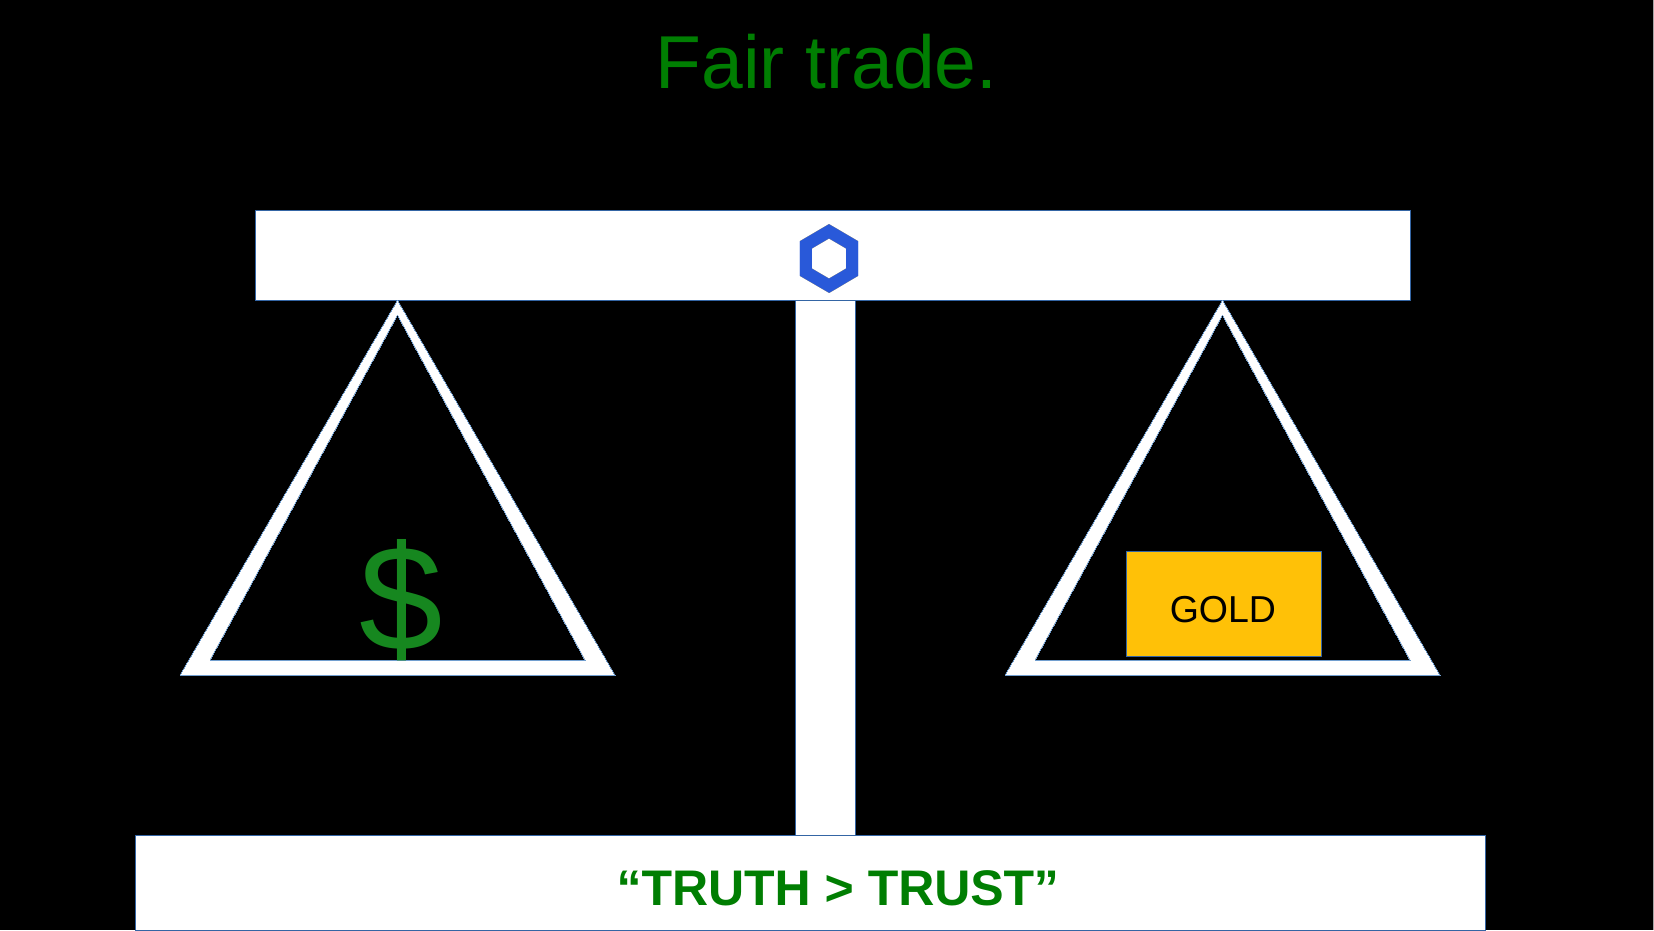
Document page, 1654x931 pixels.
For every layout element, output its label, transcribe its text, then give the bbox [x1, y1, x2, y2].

title Fair trade. [82, 0, 1571, 141]
text_box [135, 210, 1486, 931]
text_box $ [345, 507, 451, 691]
text_box GOLD [1155, 581, 1306, 681]
text_box “TRUTH > TRUST” [601, 852, 1097, 931]
picture [795, 224, 863, 293]
